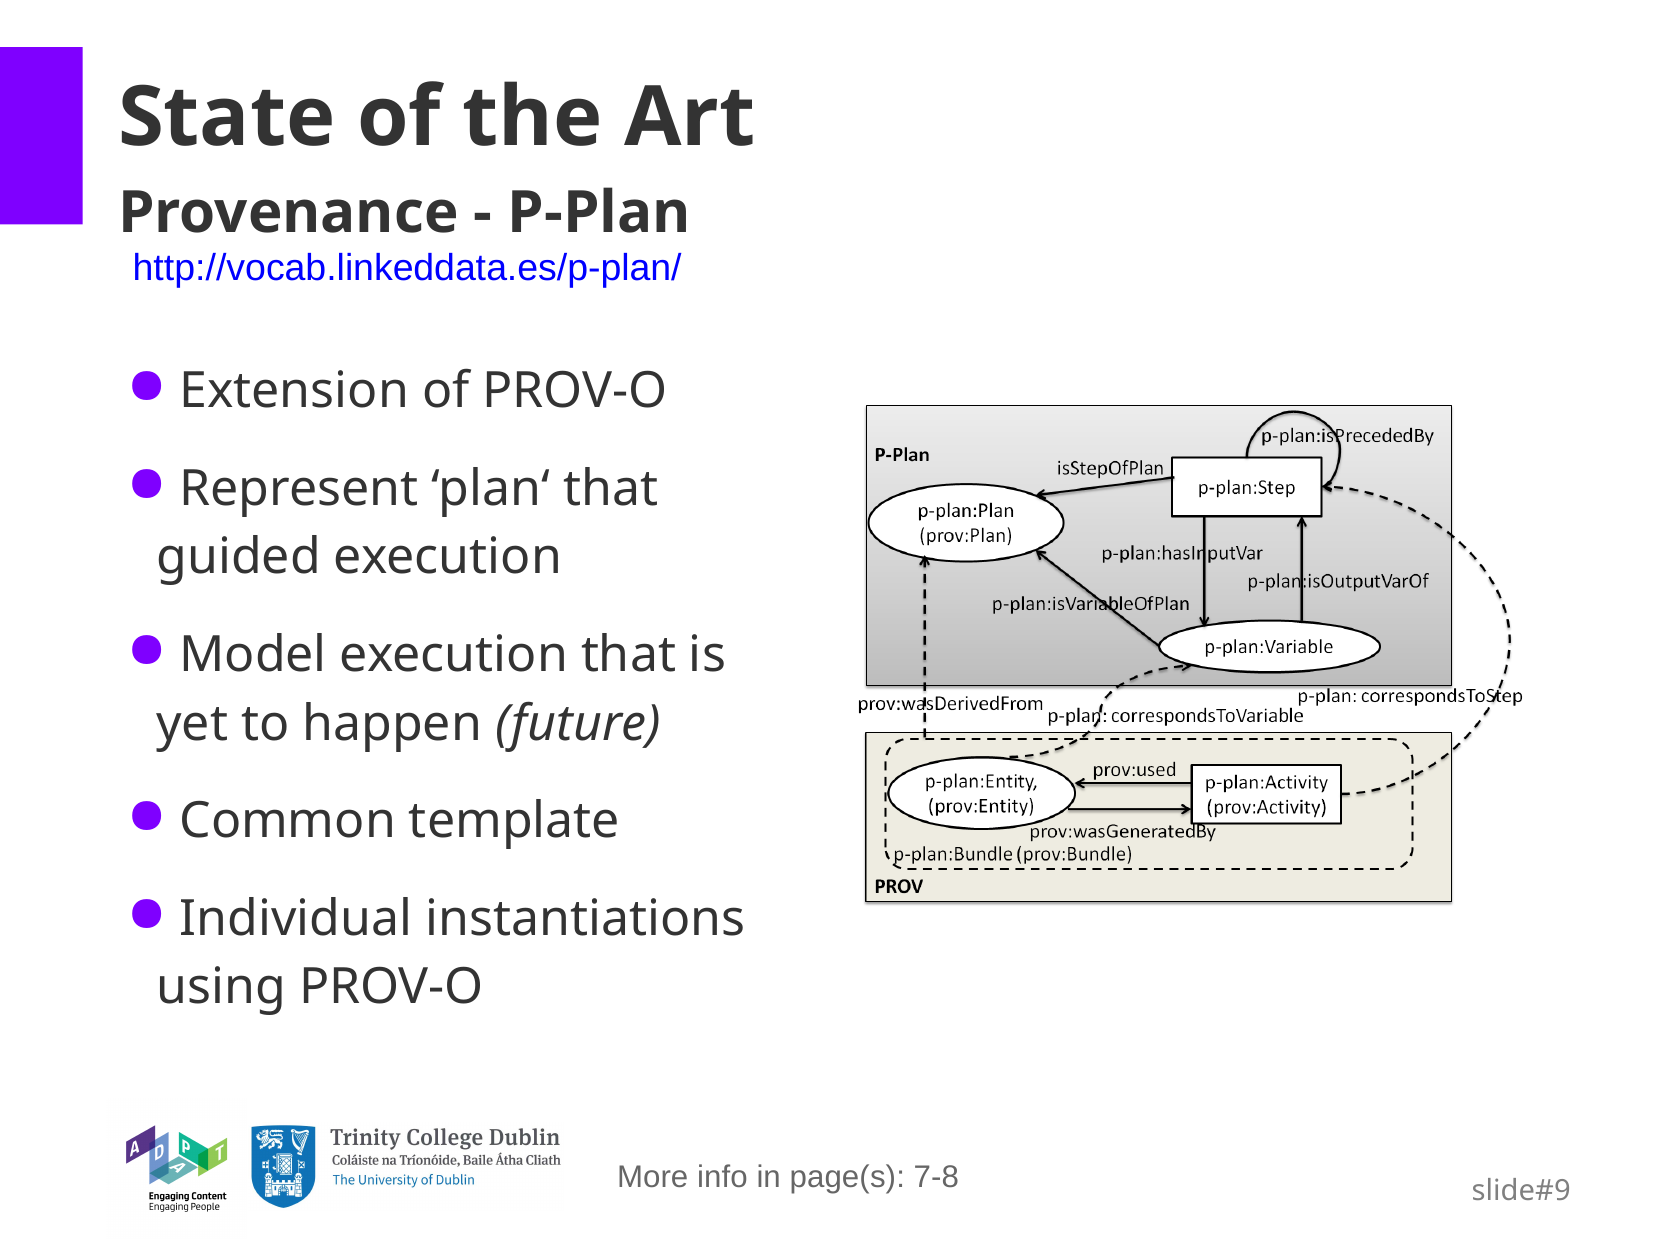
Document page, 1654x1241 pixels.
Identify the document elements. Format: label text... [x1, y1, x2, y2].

text_box More info in page(s): 7-8 [602, 1151, 1418, 1202]
title State of the Art Provenance - P-Plan [118, 49, 1571, 257]
text_box http://vocab.linkeddata.es/p-plan/ [117, 238, 697, 296]
picture [844, 402, 1536, 908]
list Extension of PROV-O Represent ‘plan‘ that guided execution Model execution that is yet to happen (future) Common template Individual instantiations using PROV-O [118, 354, 810, 1074]
picture [106, 1098, 247, 1239]
picture [248, 1122, 564, 1211]
